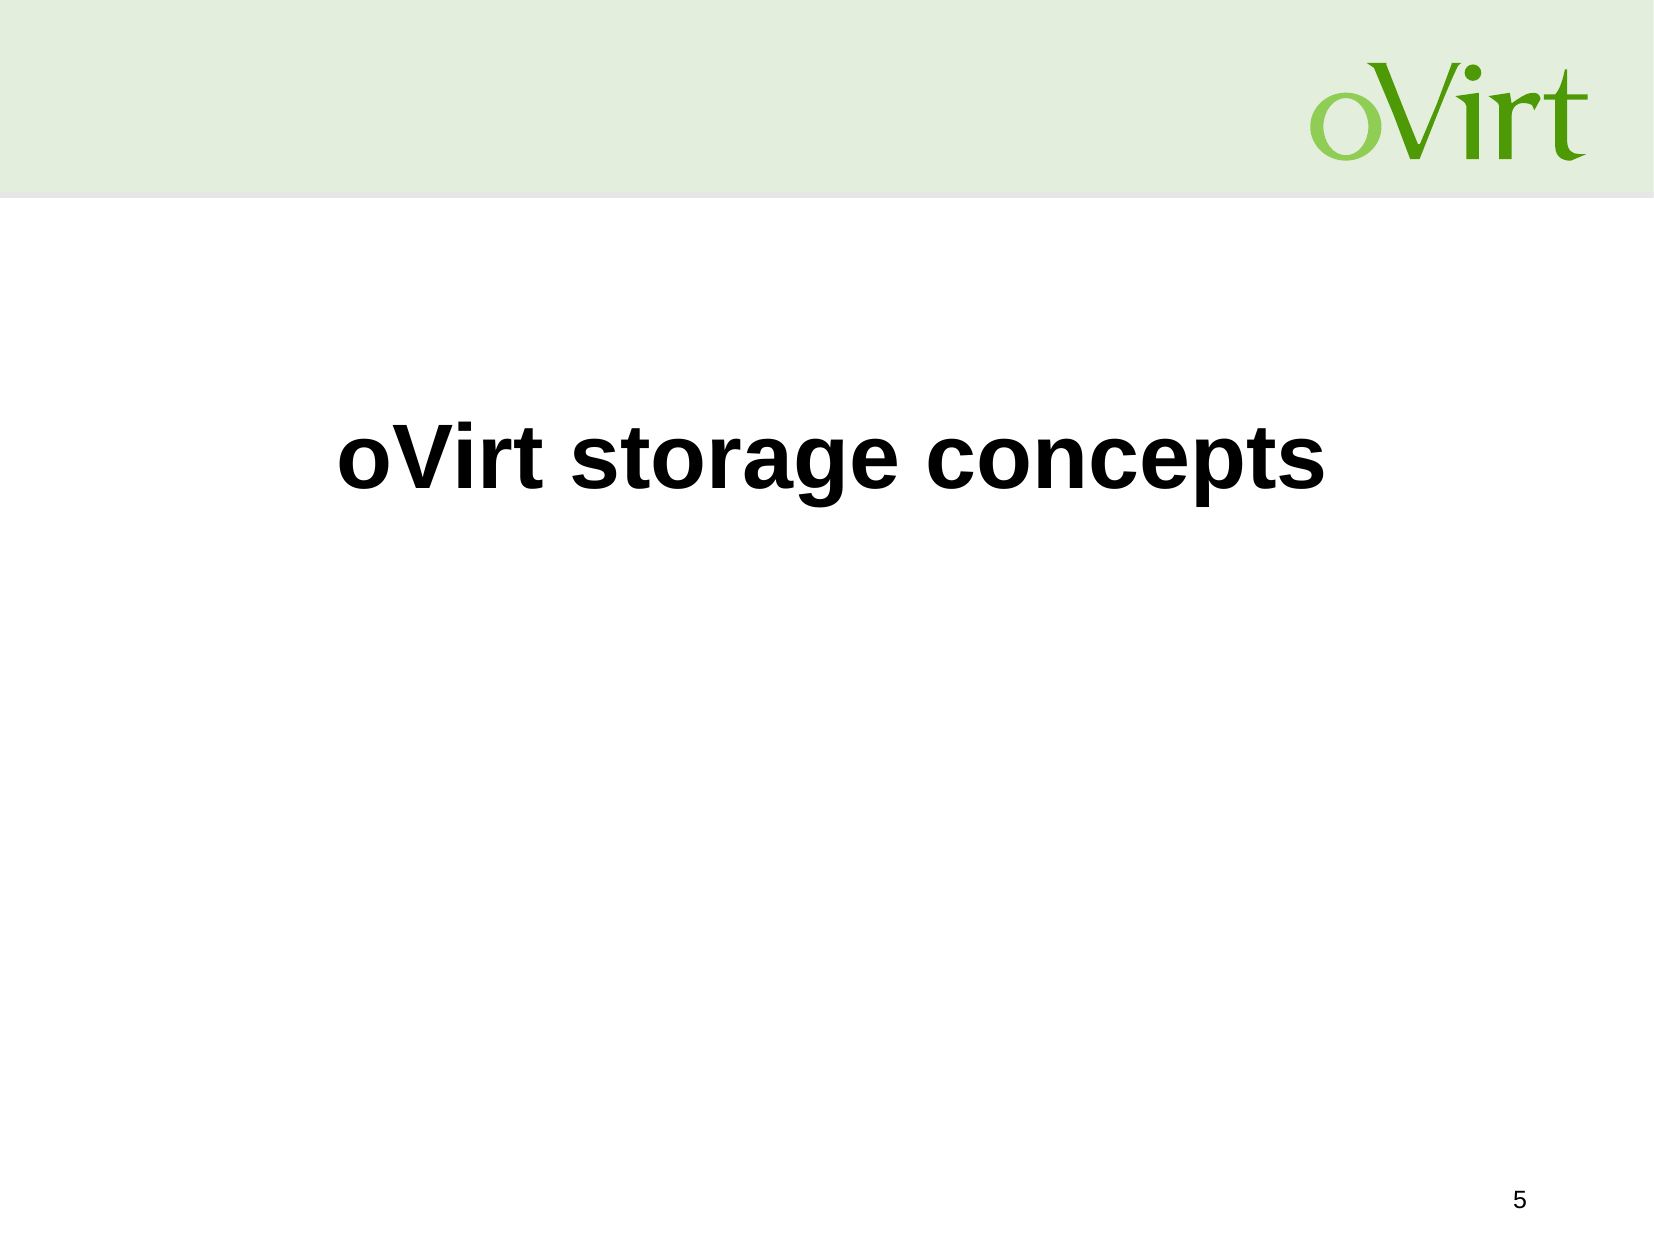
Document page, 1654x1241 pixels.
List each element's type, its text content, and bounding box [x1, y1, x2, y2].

text_box oVirt storage concepts [45, 406, 1621, 965]
